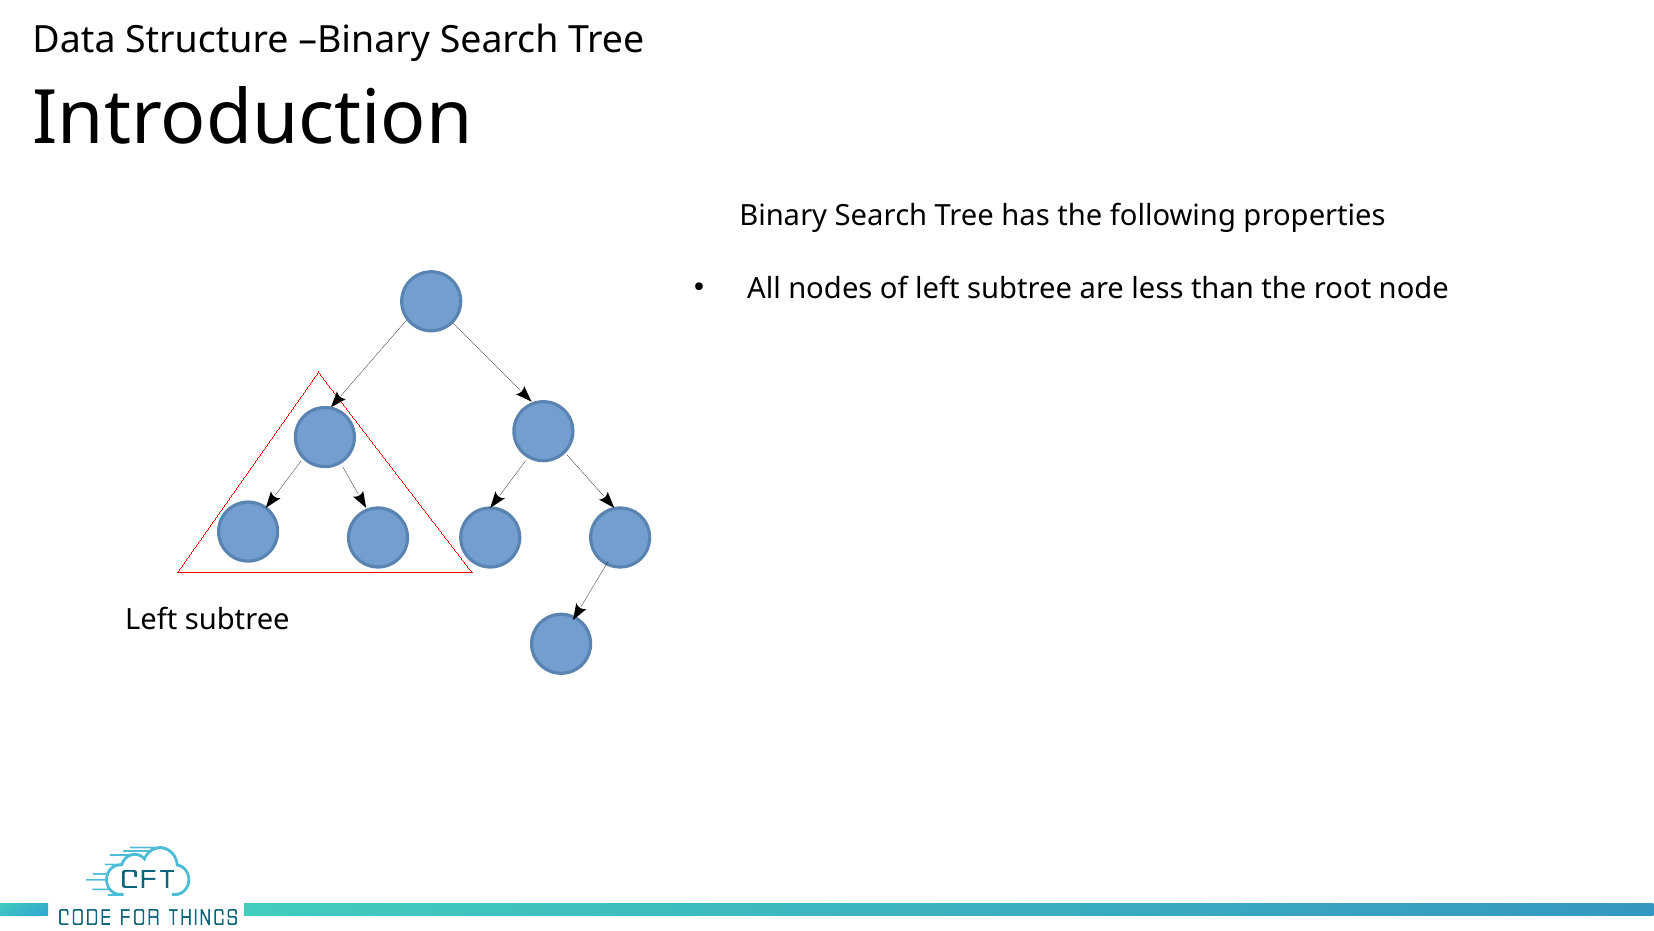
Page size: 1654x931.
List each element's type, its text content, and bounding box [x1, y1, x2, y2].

text_box [460, 507, 520, 568]
text_box Left subtree [110, 590, 319, 649]
text_box [177, 371, 473, 573]
title Data Structure –Binary Search Tree Introduction [32, 12, 1184, 166]
text_box [513, 401, 573, 461]
text_box [531, 614, 591, 674]
text_box [590, 507, 650, 568]
text_box All nodes of left subtree are less than the root node [661, 259, 1650, 368]
text_box [401, 271, 461, 331]
picture [59, 846, 237, 925]
text_box Binary Search Tree has the following properties [653, 177, 1642, 237]
